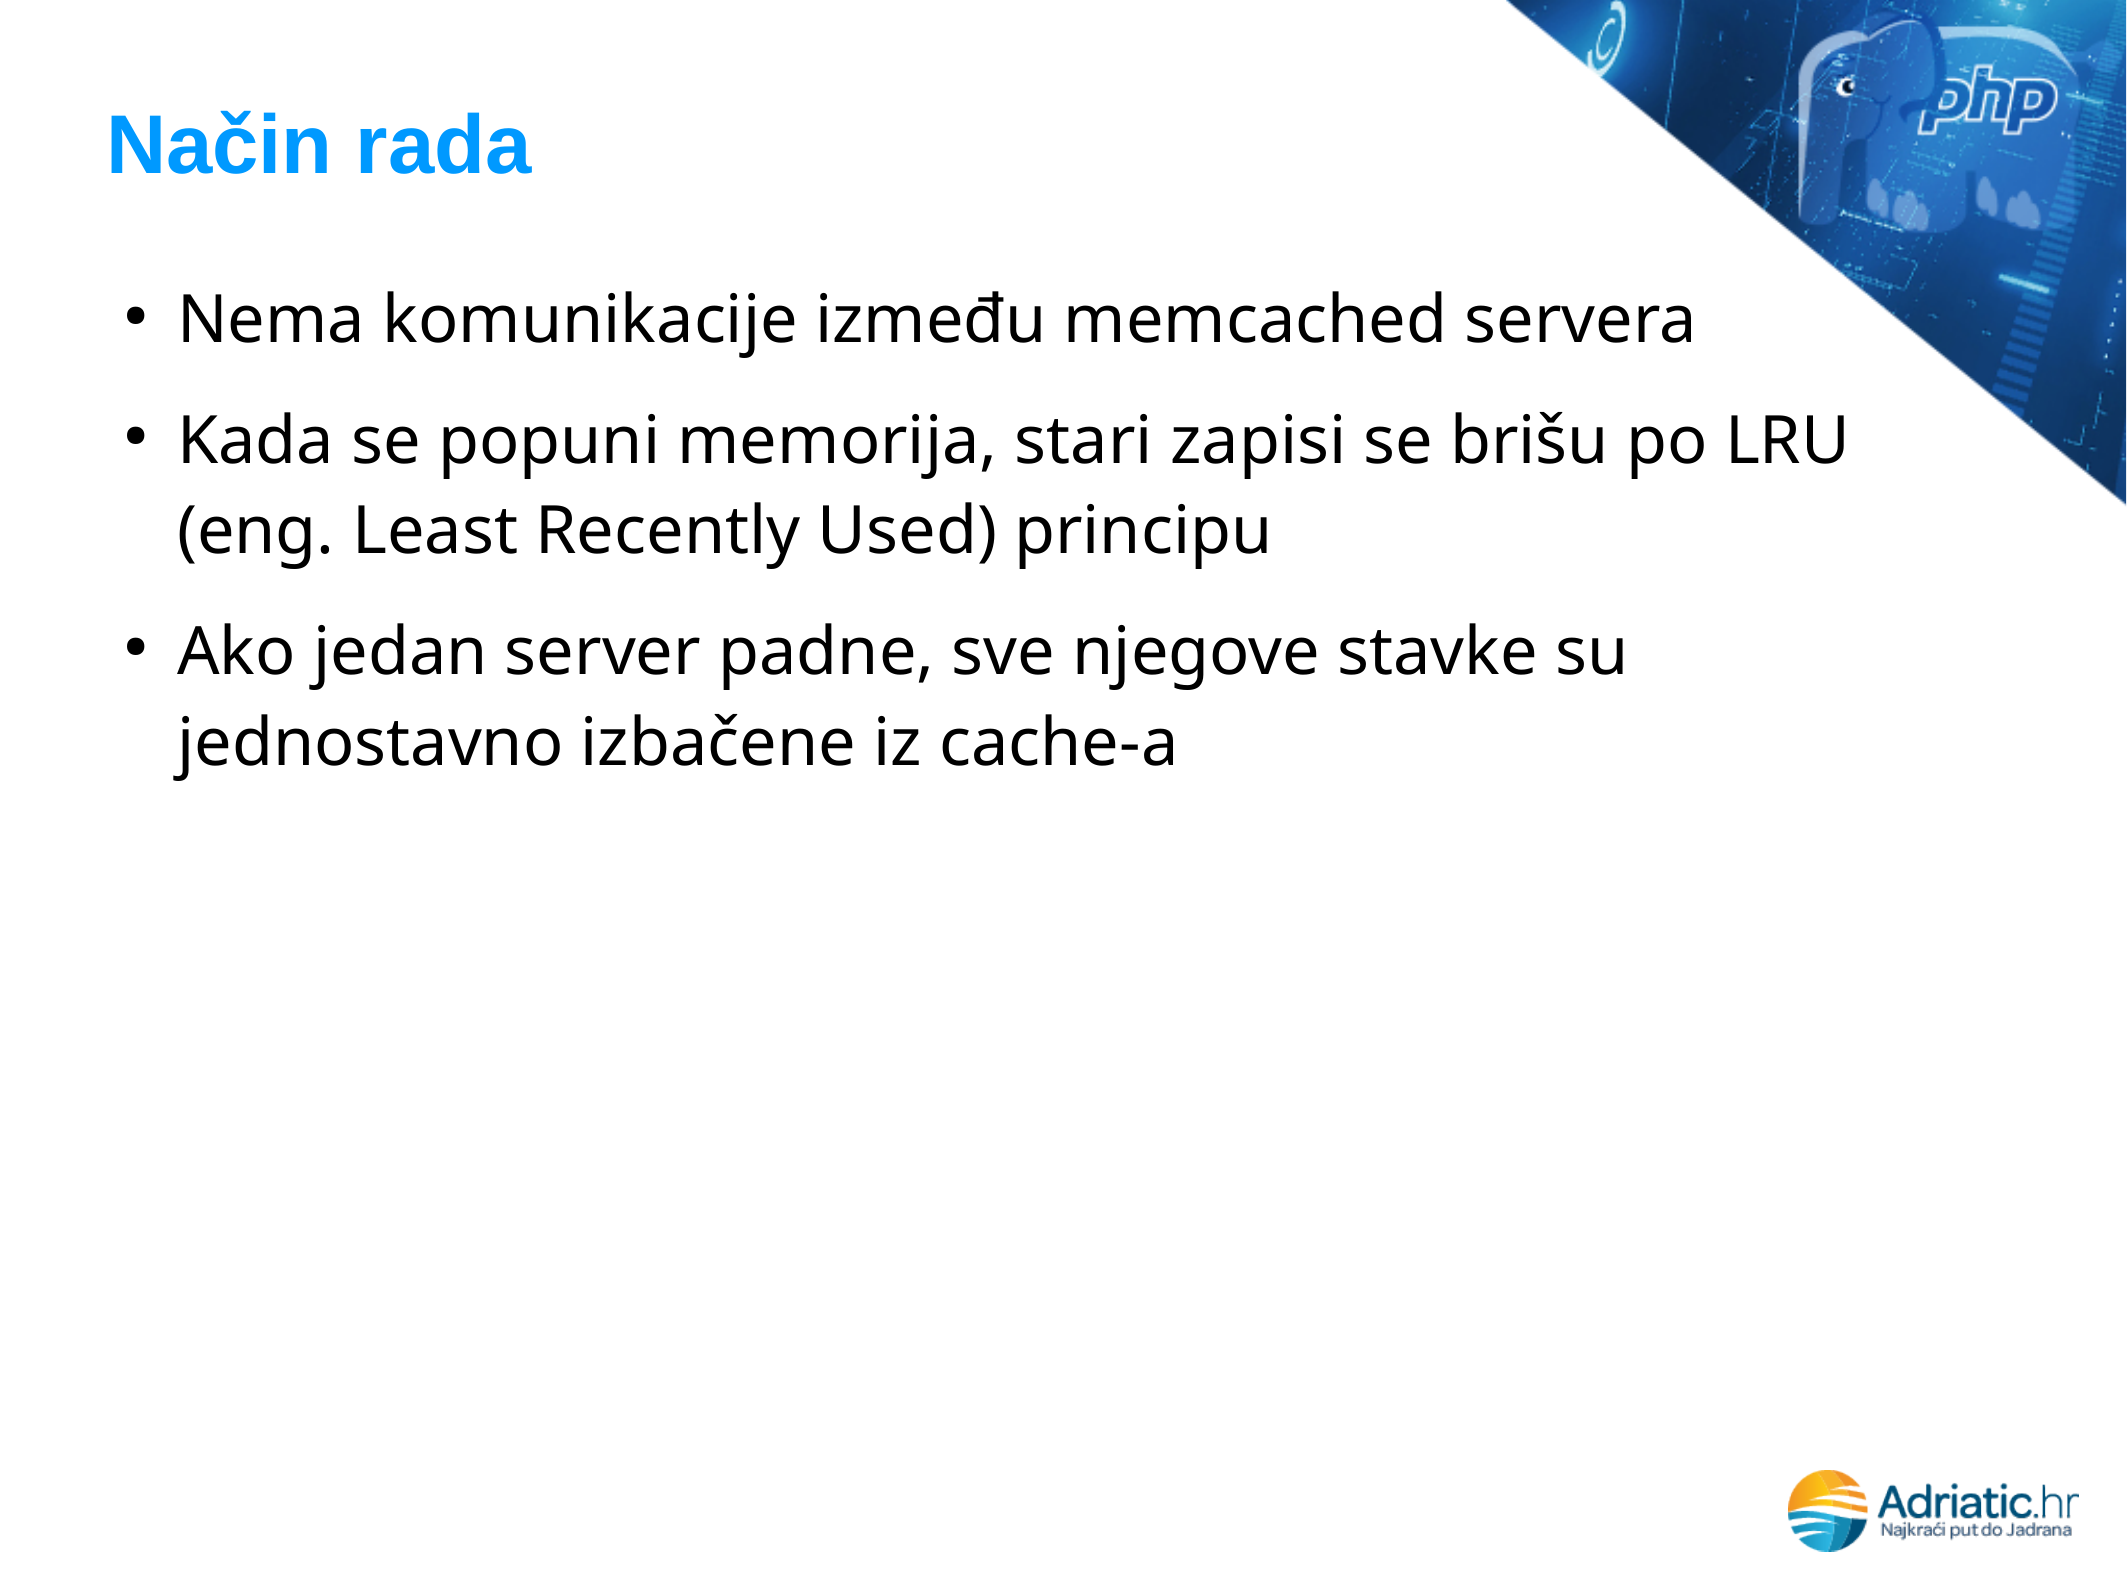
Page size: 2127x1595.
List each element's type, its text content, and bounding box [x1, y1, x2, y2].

picture [1505, 0, 2127, 625]
list Nema komunikacije između memcached servera Kada se popuni memorija, stari zapisi se brišu po LRU (eng. Least Recently Used) principu Ako jedan server padne, sve njegove stavke su jednostavno izbačene iz cache-a [106, 271, 2020, 1453]
picture [1788, 1470, 2079, 1552]
title Način rada [106, 70, 1630, 219]
